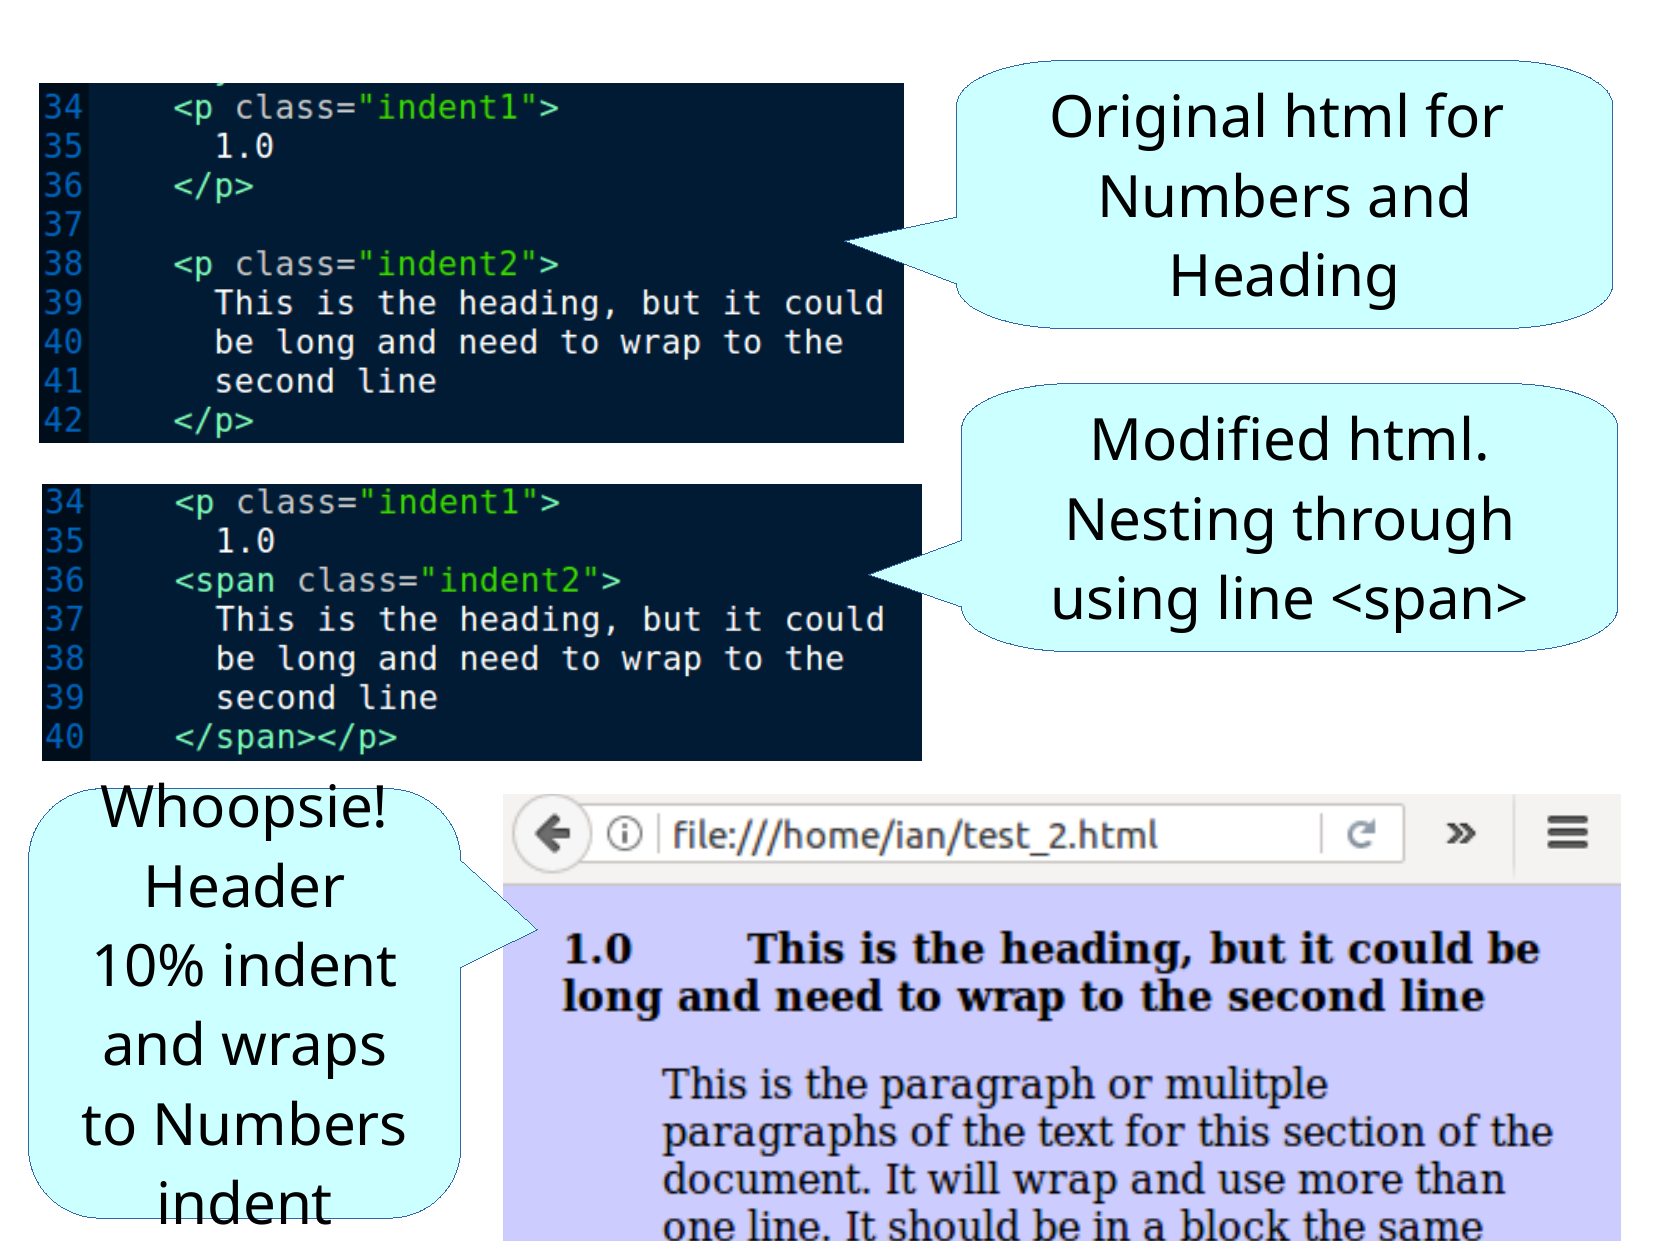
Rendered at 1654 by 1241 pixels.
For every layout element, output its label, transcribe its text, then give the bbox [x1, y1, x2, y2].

text_box Whoopsie! Header 10% indent and wraps to Numbers indent [28, 788, 538, 1219]
picture [42, 484, 922, 761]
picture [39, 83, 904, 443]
text_box Modified html. Nesting through using line <span> [868, 383, 1618, 652]
text_box Original html for Numbers and Heading [844, 60, 1613, 329]
picture [503, 794, 1621, 1241]
